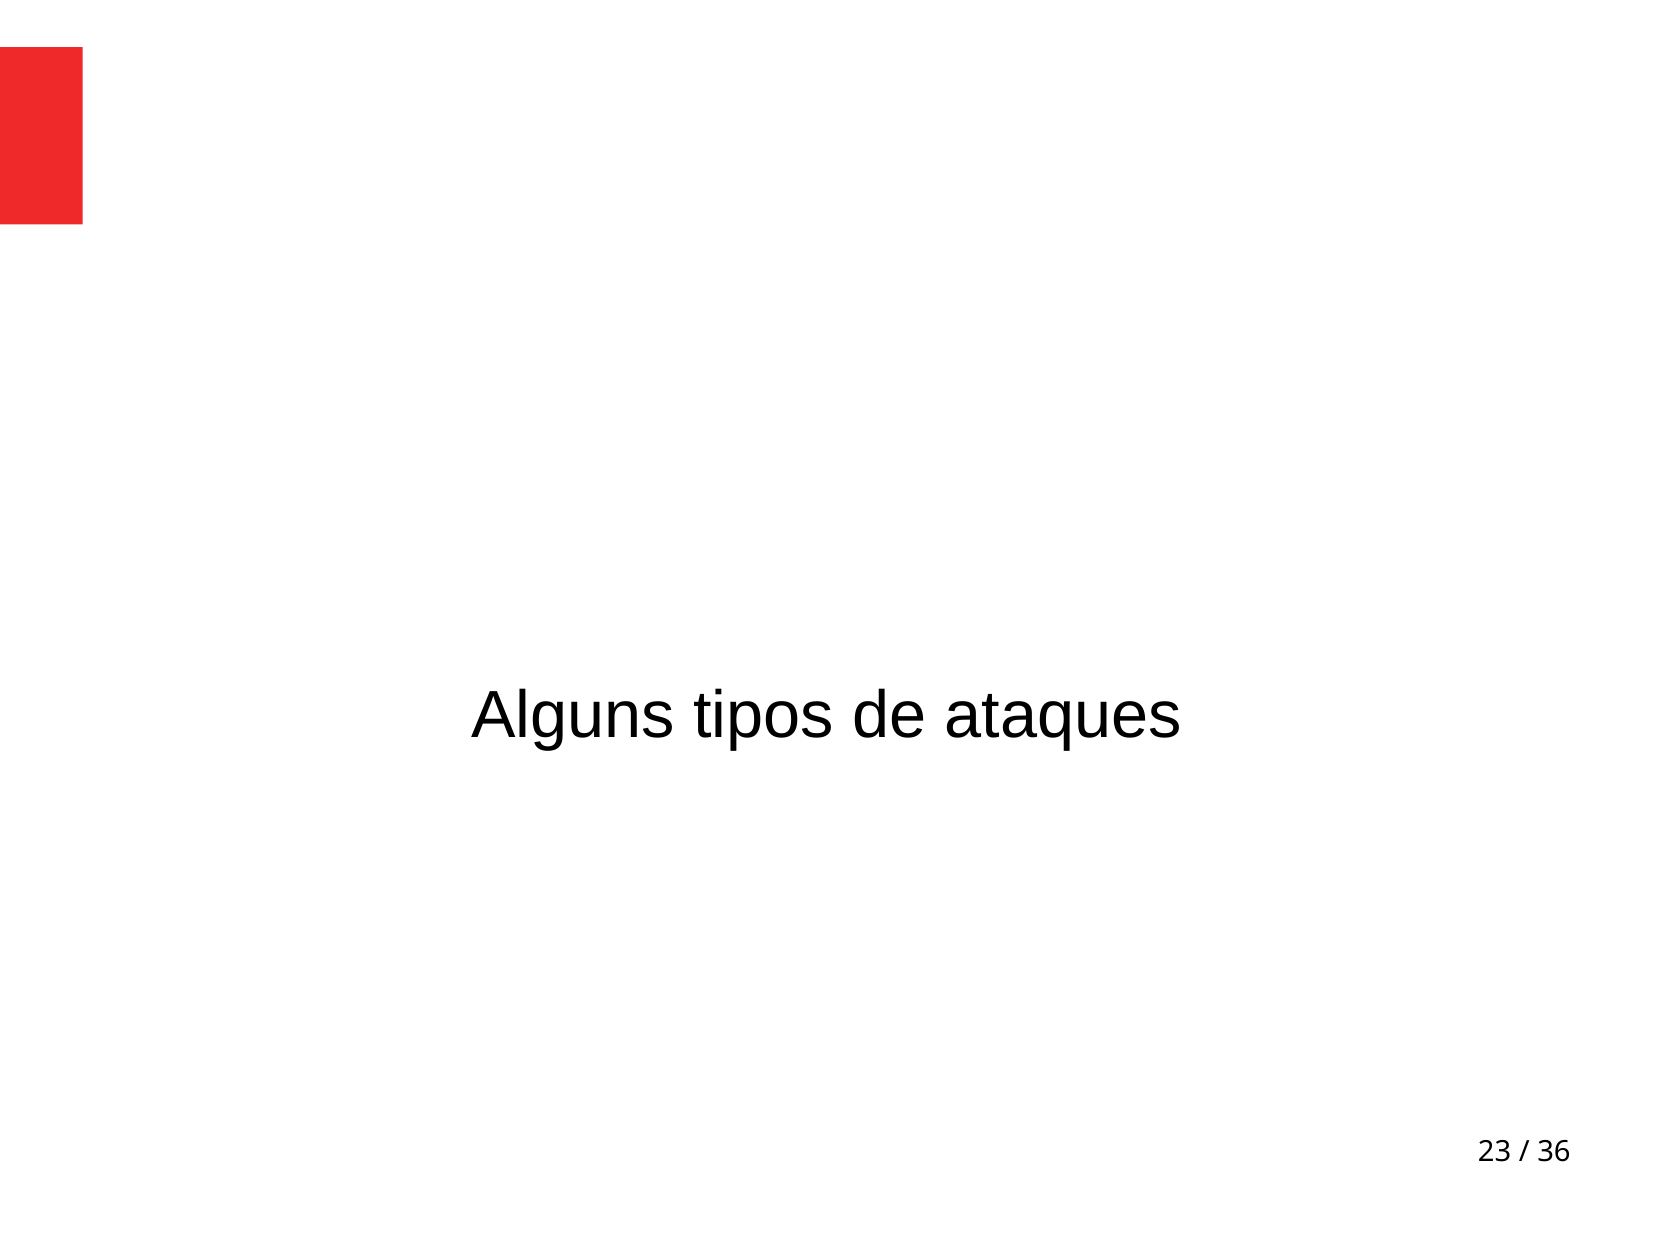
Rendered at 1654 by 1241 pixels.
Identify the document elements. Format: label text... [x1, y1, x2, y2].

subtitle Alguns tipos de ataques [118, 354, 1536, 1074]
